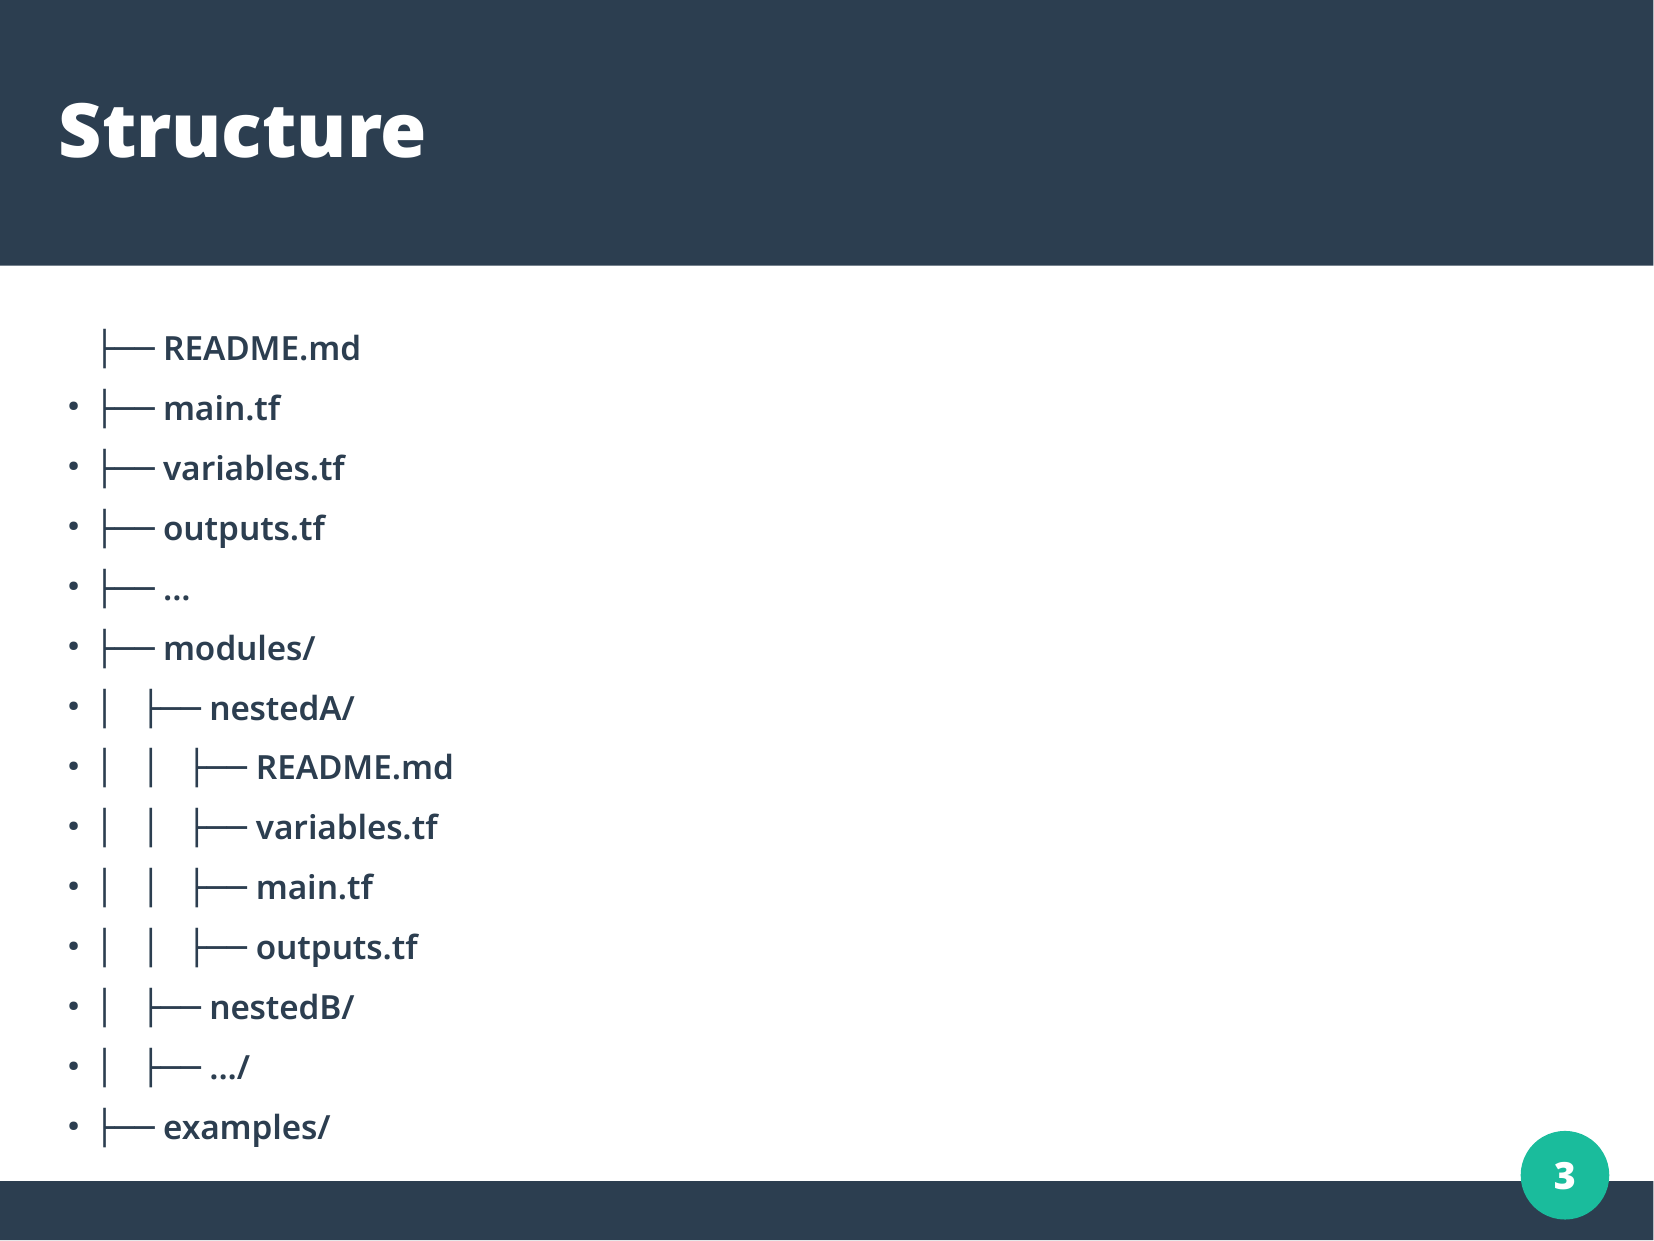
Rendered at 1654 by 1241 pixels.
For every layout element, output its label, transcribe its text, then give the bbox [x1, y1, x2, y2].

title Structure [59, 49, 1595, 207]
list ├── README.md ├── main.tf ├── variables.tf ├── outputs.tf ├── ... ├── modules/ │ ├── nestedA/ │ │ ├── README.md │ │ ├── variables.tf │ │ ├── main.tf │ │ ├── outputs.tf │ ├── nestedB/ │ ├── .../ ├── examples/ [59, 324, 1595, 1152]
